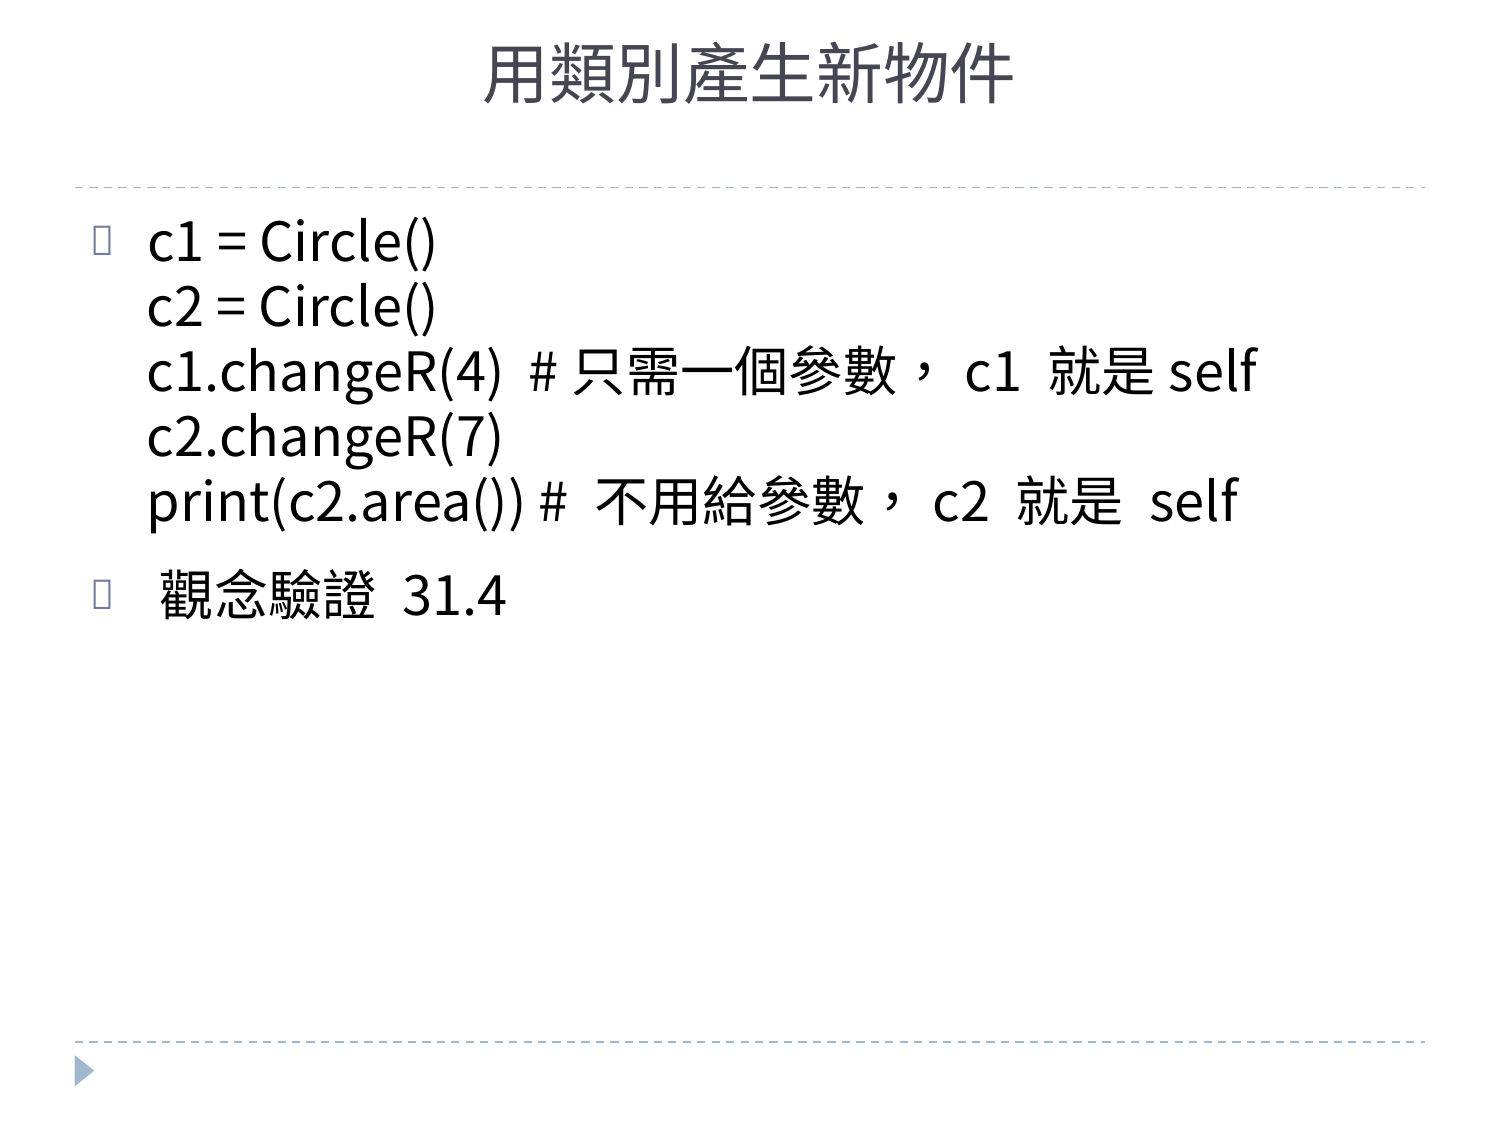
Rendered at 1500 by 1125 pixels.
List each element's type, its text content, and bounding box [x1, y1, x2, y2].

list c1 = Circle() c2 = Circle() c1.changeR(4) #只需一個參數，c1 就是self c2.changeR(7) print(c2.area()) # 不用給參數，c2 就是 self 觀念驗證 31.4 [75, 200, 1425, 1010]
title 用類別產生新物件 [75, 24, 1425, 188]
